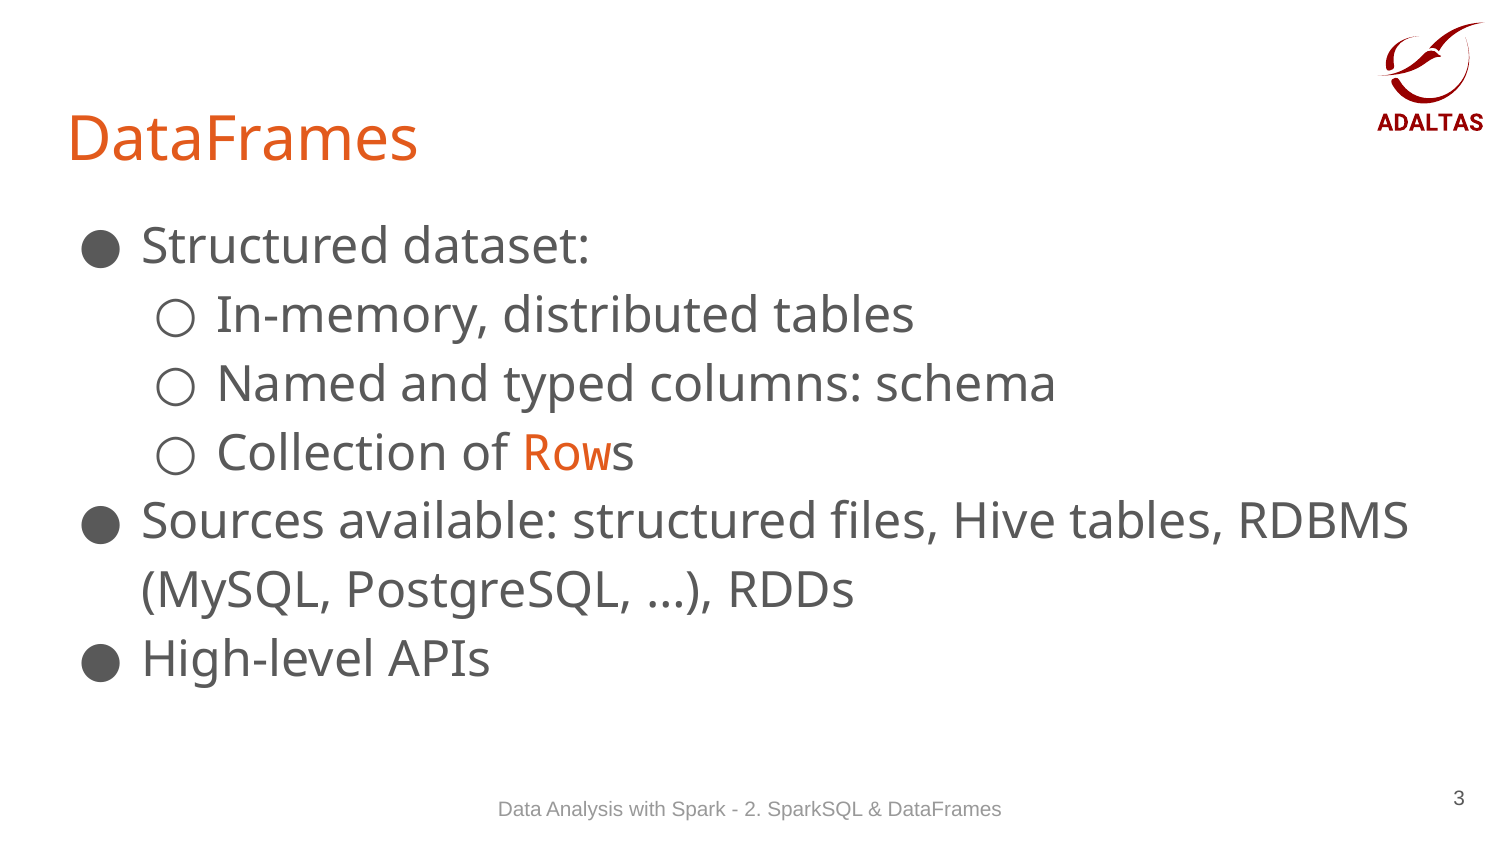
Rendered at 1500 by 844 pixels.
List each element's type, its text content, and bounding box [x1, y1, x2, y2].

slide_number <number> [1389, 764, 1480, 830]
text_box Data Analysis with Spark - 2. SparkSQL & DataFrames [480, 781, 1020, 830]
list Structured dataset: In-memory, distributed tables Named and typed columns: schema Collection of Rows Sources available: structured files, Hive tables, RDBMS (MySQL, PostgreSQL, …), RDDs High-level APIs [51, 189, 1449, 750]
title DataFrames [51, 71, 1184, 166]
